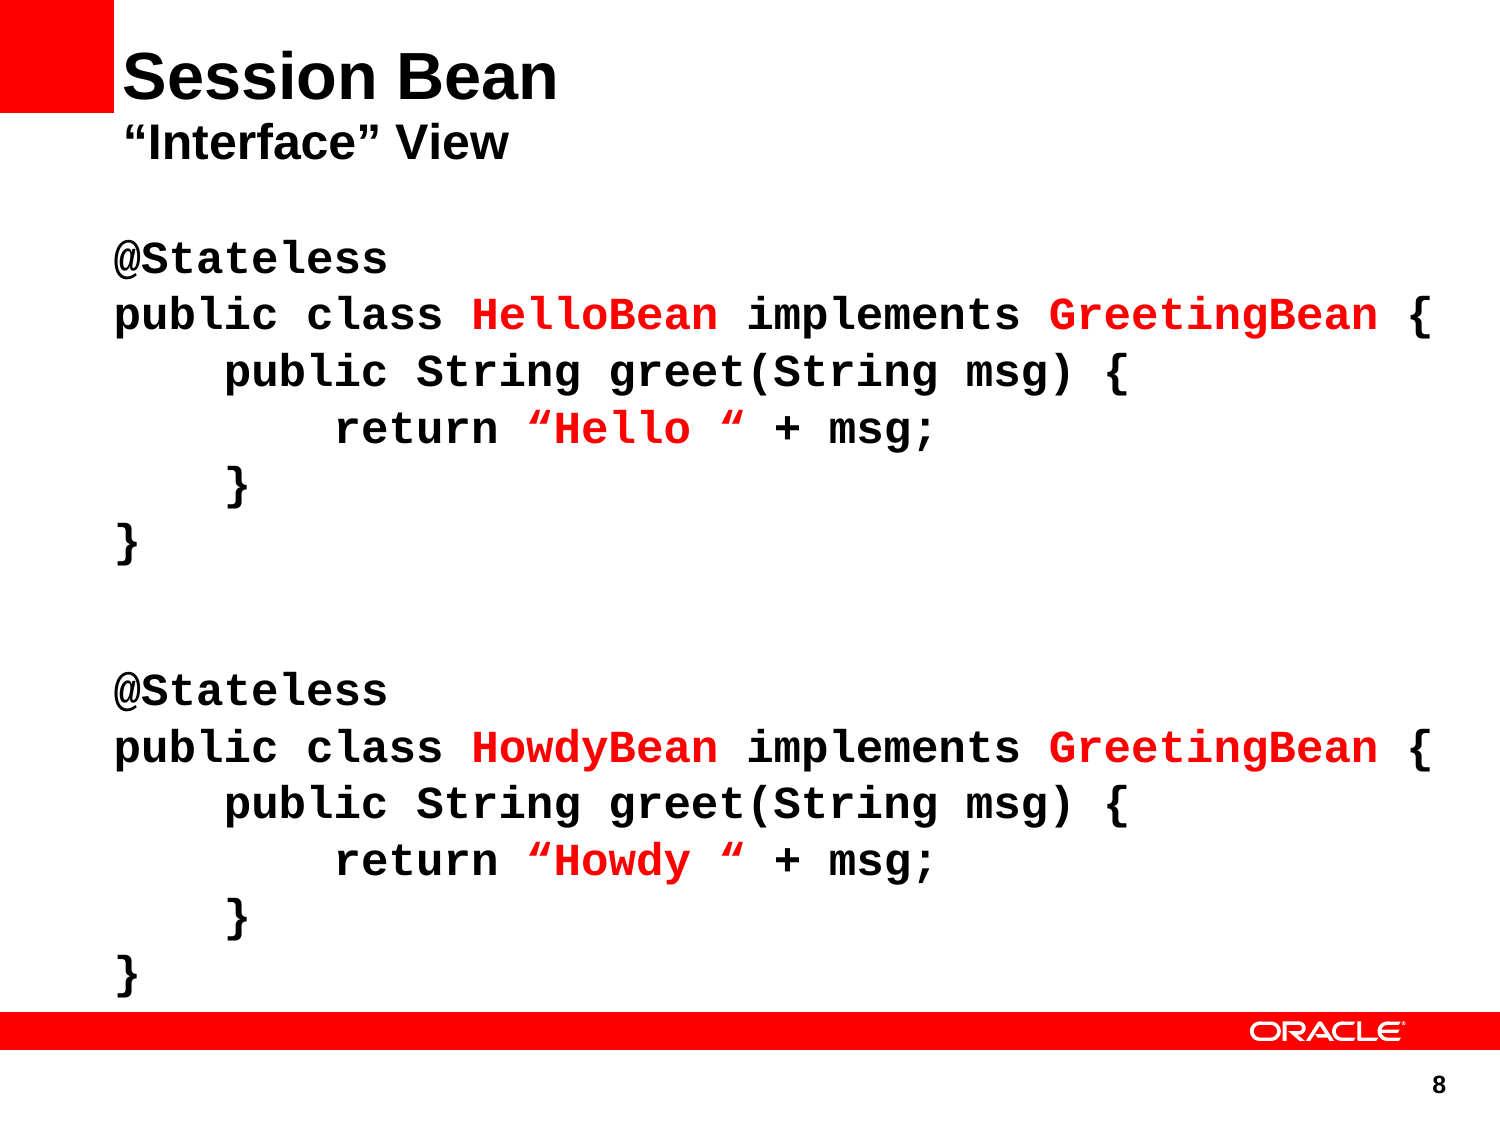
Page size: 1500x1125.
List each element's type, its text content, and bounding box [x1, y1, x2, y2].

text_box @Stateless public class HelloBean implements GreetingBean { public String greet(String msg) { return “Hello “ + msg; } } @Stateless public class HowdyBean implements GreetingBean { public String greet(String msg) { return “Howdy “ + msg; } } [113, 225, 1463, 838]
title Session Bean “Interface” View [123, 39, 1382, 192]
picture [0, 1012, 1500, 1050]
picture [0, 0, 114, 113]
